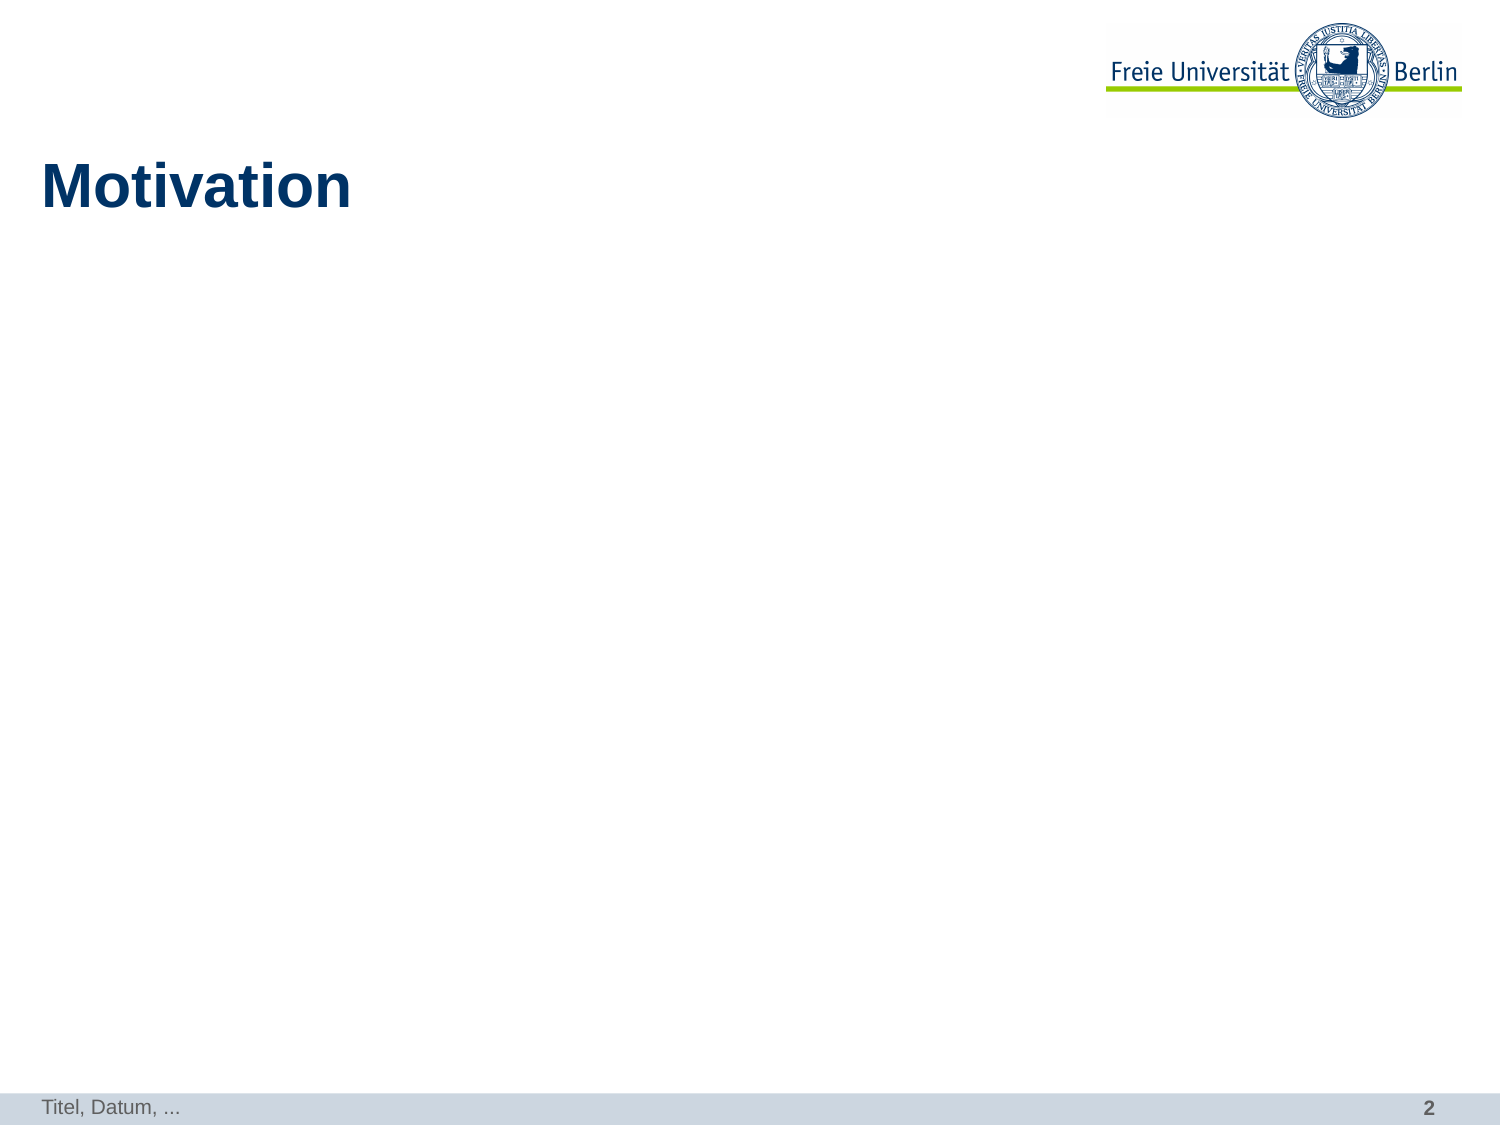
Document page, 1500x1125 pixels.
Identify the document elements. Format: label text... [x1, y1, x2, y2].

picture [1106, 23, 1462, 118]
title Motivation [41, 149, 1460, 222]
